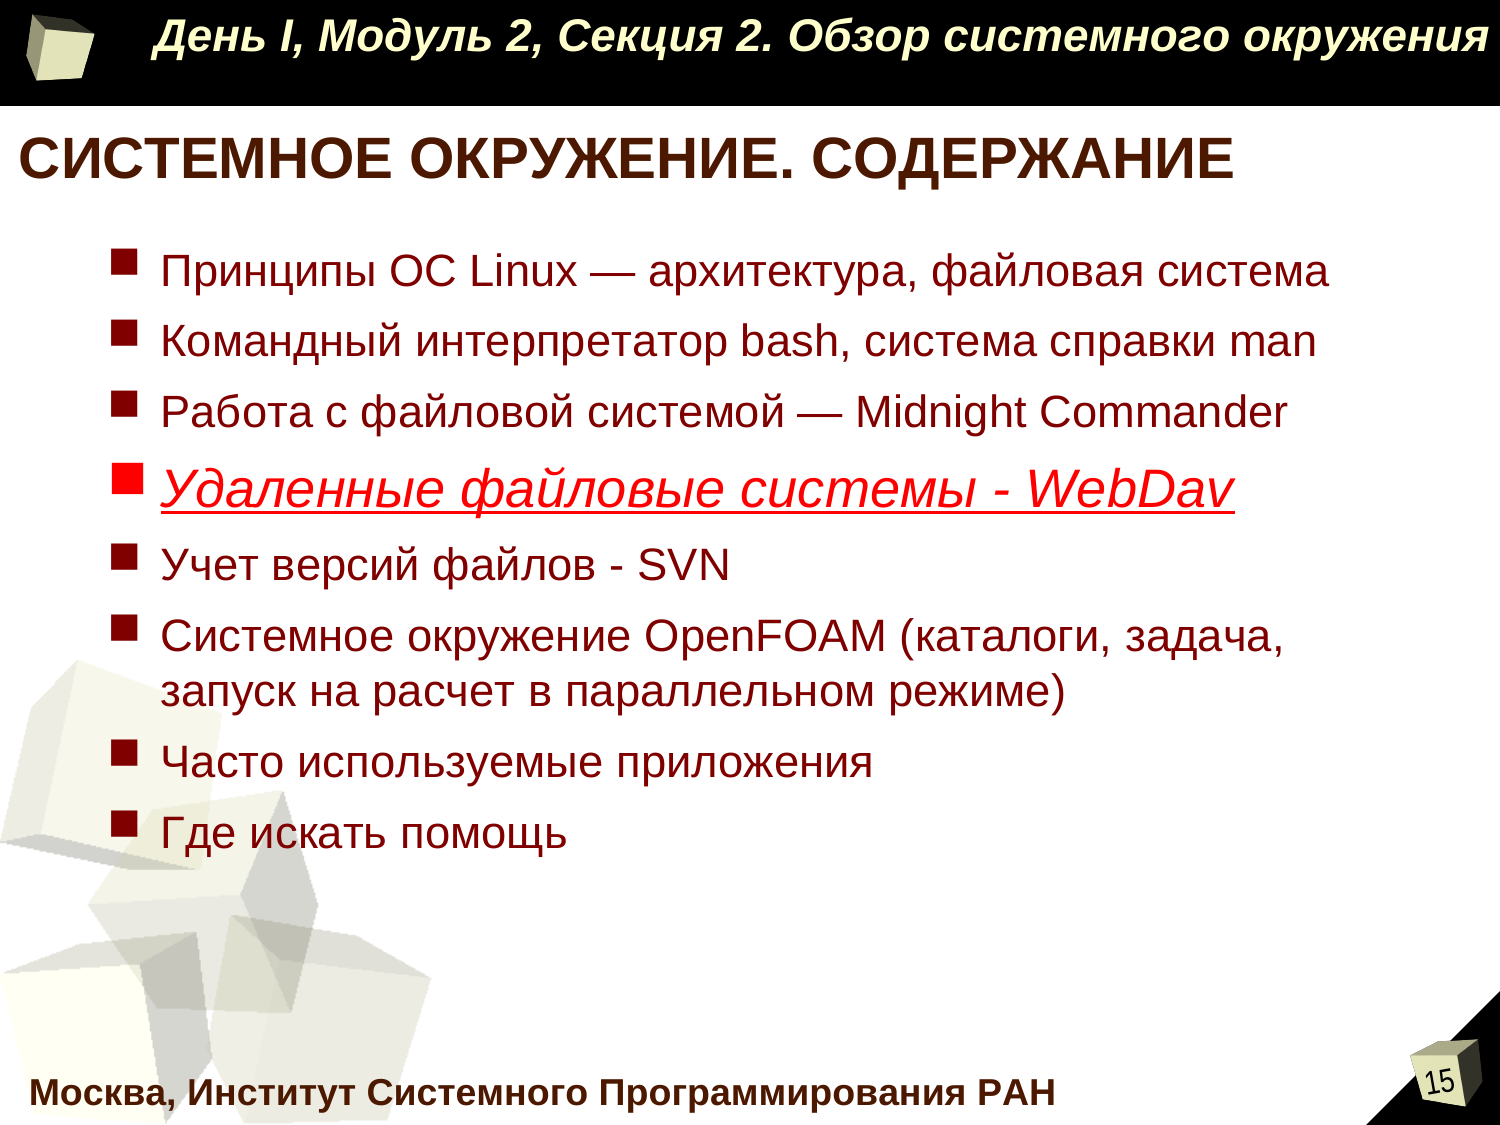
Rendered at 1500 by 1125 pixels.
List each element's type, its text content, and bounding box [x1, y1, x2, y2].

text_box СИСТЕМНОЕ ОКРУЖЕНИЕ. СОДЕРЖАНИЕ [4, 112, 1500, 198]
list Принципы ОС Linux — архитектура, файловая система Командный интерпретатор bash, система справки man Работа с файловой системой — Midnight Commander Удаленные файловые системы - WebDav Учет версий файлов - SVN Системное окружение OpenFOAM (каталоги, задача, запуск на расчет в параллельном режиме) Часто используемые приложения Где искать помощь [75, 233, 1426, 976]
picture [423, 1088, 433, 1102]
picture [0, 659, 433, 1125]
